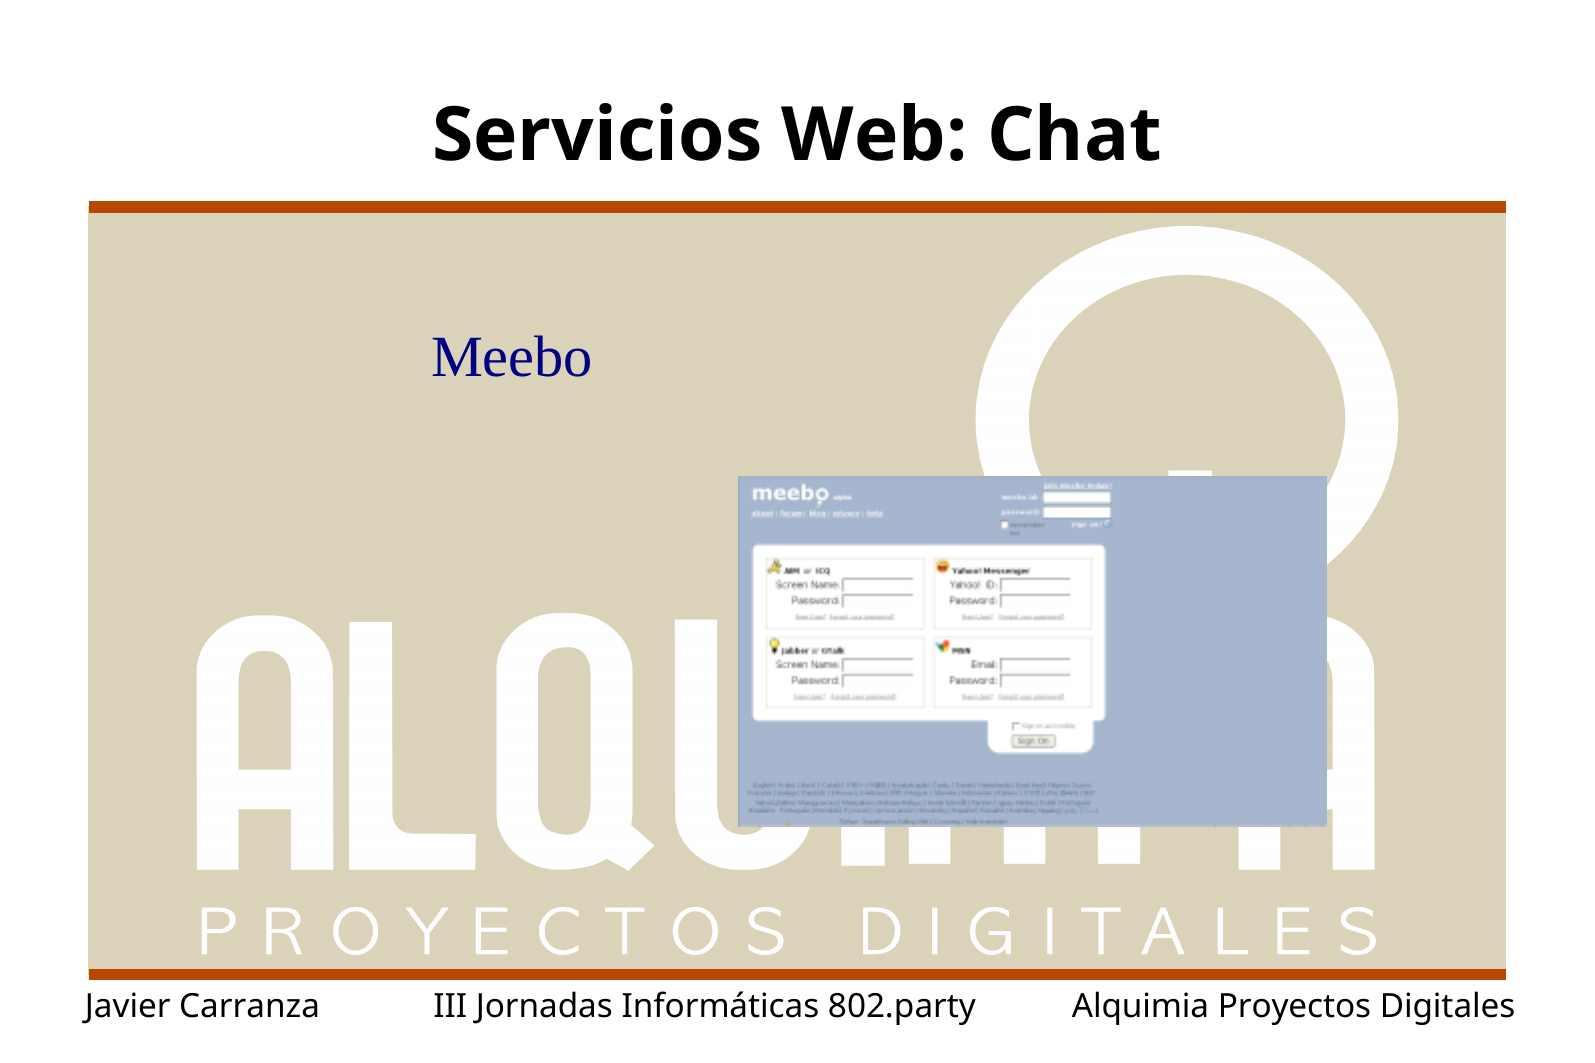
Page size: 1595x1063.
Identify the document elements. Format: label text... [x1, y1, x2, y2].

title Servicios Web: Chat [79, 42, 1515, 220]
text_box Javier Carranza III Jornadas Informáticas 802.party Alquimia Proyectos Digitales [81, 974, 1513, 1048]
picture [88, 220, 1506, 969]
list Meebo [413, 324, 1516, 951]
picture [738, 476, 1327, 827]
